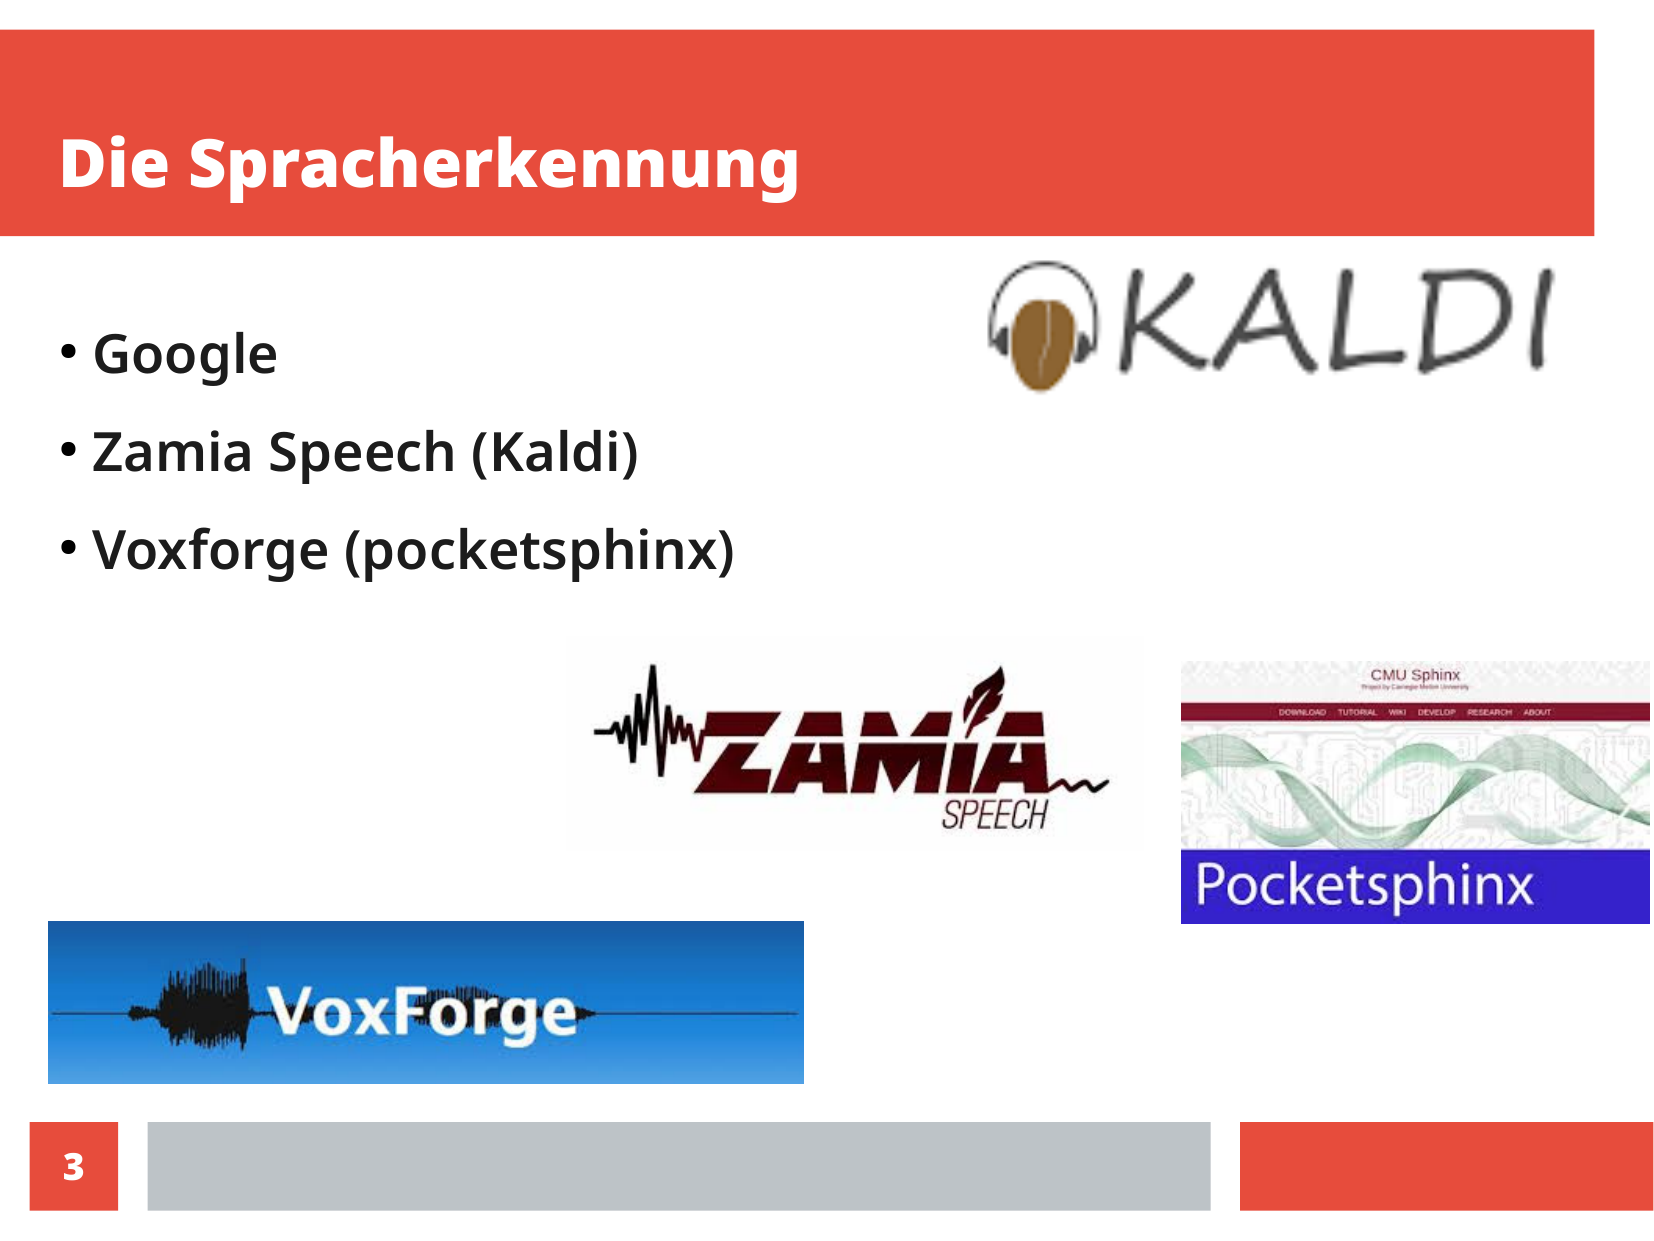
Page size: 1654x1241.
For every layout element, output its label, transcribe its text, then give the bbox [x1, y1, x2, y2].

list Google Zamia Speech (Kaldi) Voxforge (pocketsphinx) [59, 316, 1565, 1084]
picture [566, 636, 1144, 851]
picture [1181, 661, 1650, 924]
picture [48, 921, 804, 1084]
picture [986, 259, 1583, 403]
title Die Spracherkennung [59, 59, 1595, 207]
